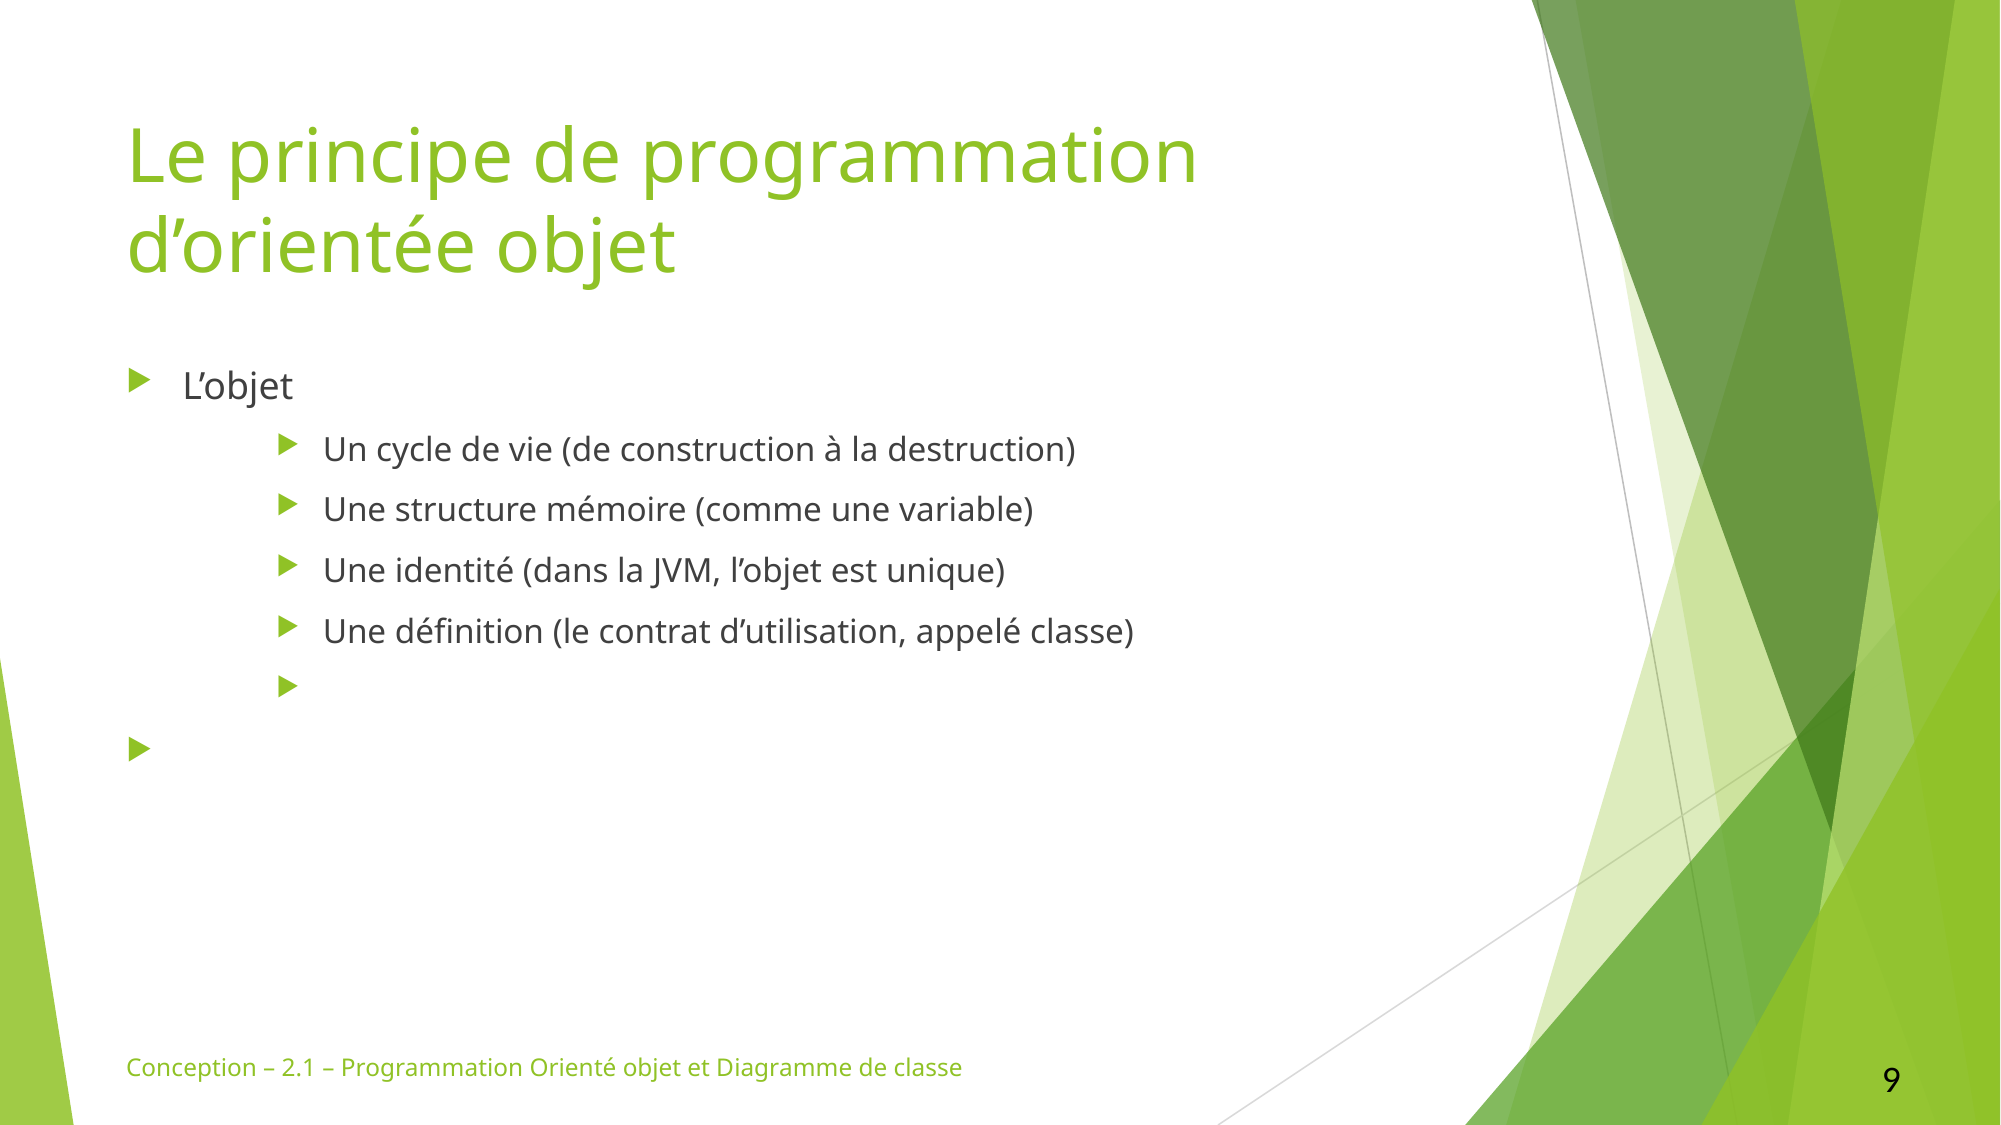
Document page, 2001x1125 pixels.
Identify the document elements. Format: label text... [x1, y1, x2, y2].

text_box Conception – 2.1 – Programmation Orienté objet et Diagramme de classe [111, 1047, 1094, 1109]
list L’objet Un cycle de vie (de construction à la destruction) Une structure mémoire (comme une variable) Une identité (dans la JVM, l’objet est unique) Une définition (le contrat d’utilisation, appelé classe) [111, 354, 1522, 992]
text_box [1866, 1047, 1979, 1108]
title Le principe de programmation d’orientée objet [111, 99, 1522, 317]
